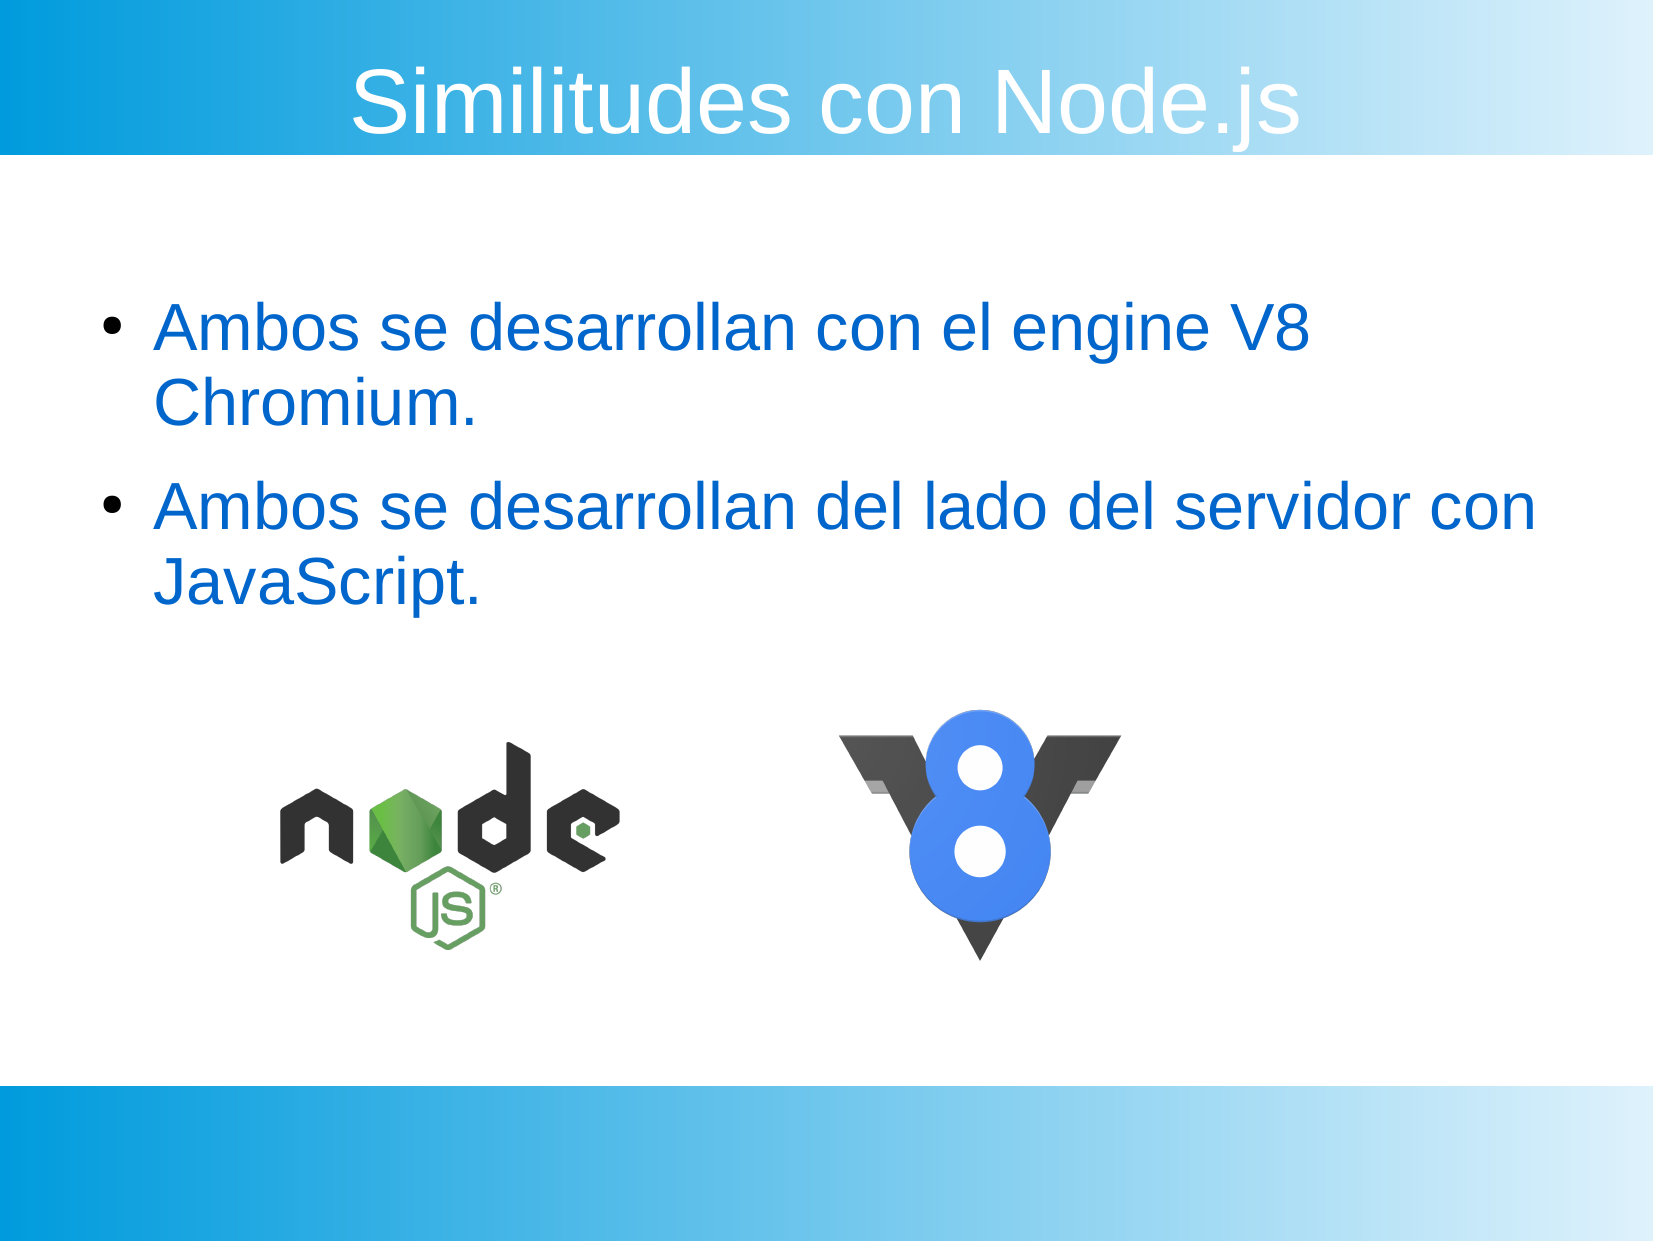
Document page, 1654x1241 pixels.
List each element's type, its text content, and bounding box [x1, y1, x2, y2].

list Ambos se desarrollan con el engine V8 Chromium. Ambos se desarrollan del lado del servidor con JavaScript. [82, 290, 1571, 1010]
title Similitudes con Node.js [82, 49, 1571, 155]
picture [826, 684, 1134, 993]
picture [261, 708, 638, 981]
